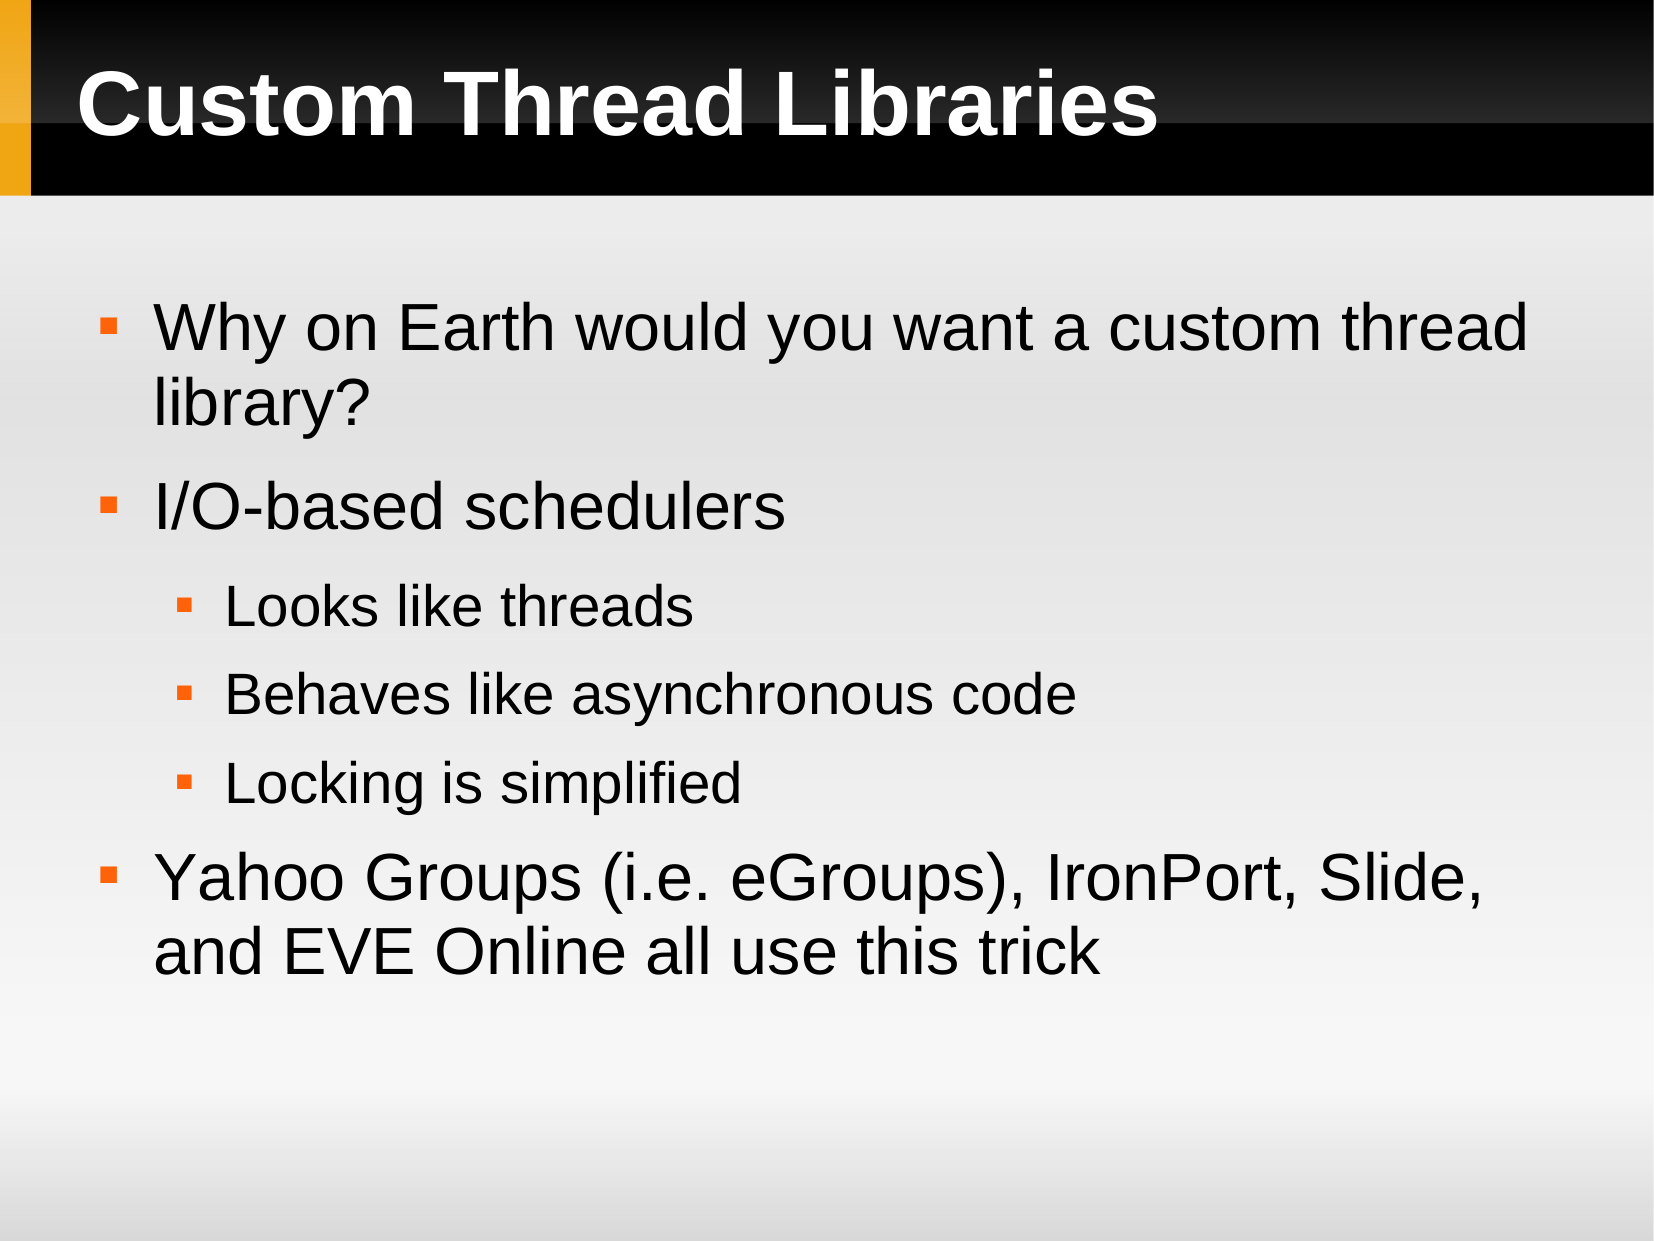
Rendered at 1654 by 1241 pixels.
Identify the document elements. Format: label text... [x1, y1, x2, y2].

list Why on Earth would you want a custom thread library? I/O-based schedulers Looks like threads Behaves like asynchronous code Locking is simplified Yahoo Groups (i.e. eGroups), IronPort, Slide, and EVE Online all use this trick [82, 290, 1571, 1109]
picture [0, 0, 1654, 1241]
title Custom Thread Libraries [76, 0, 1565, 208]
